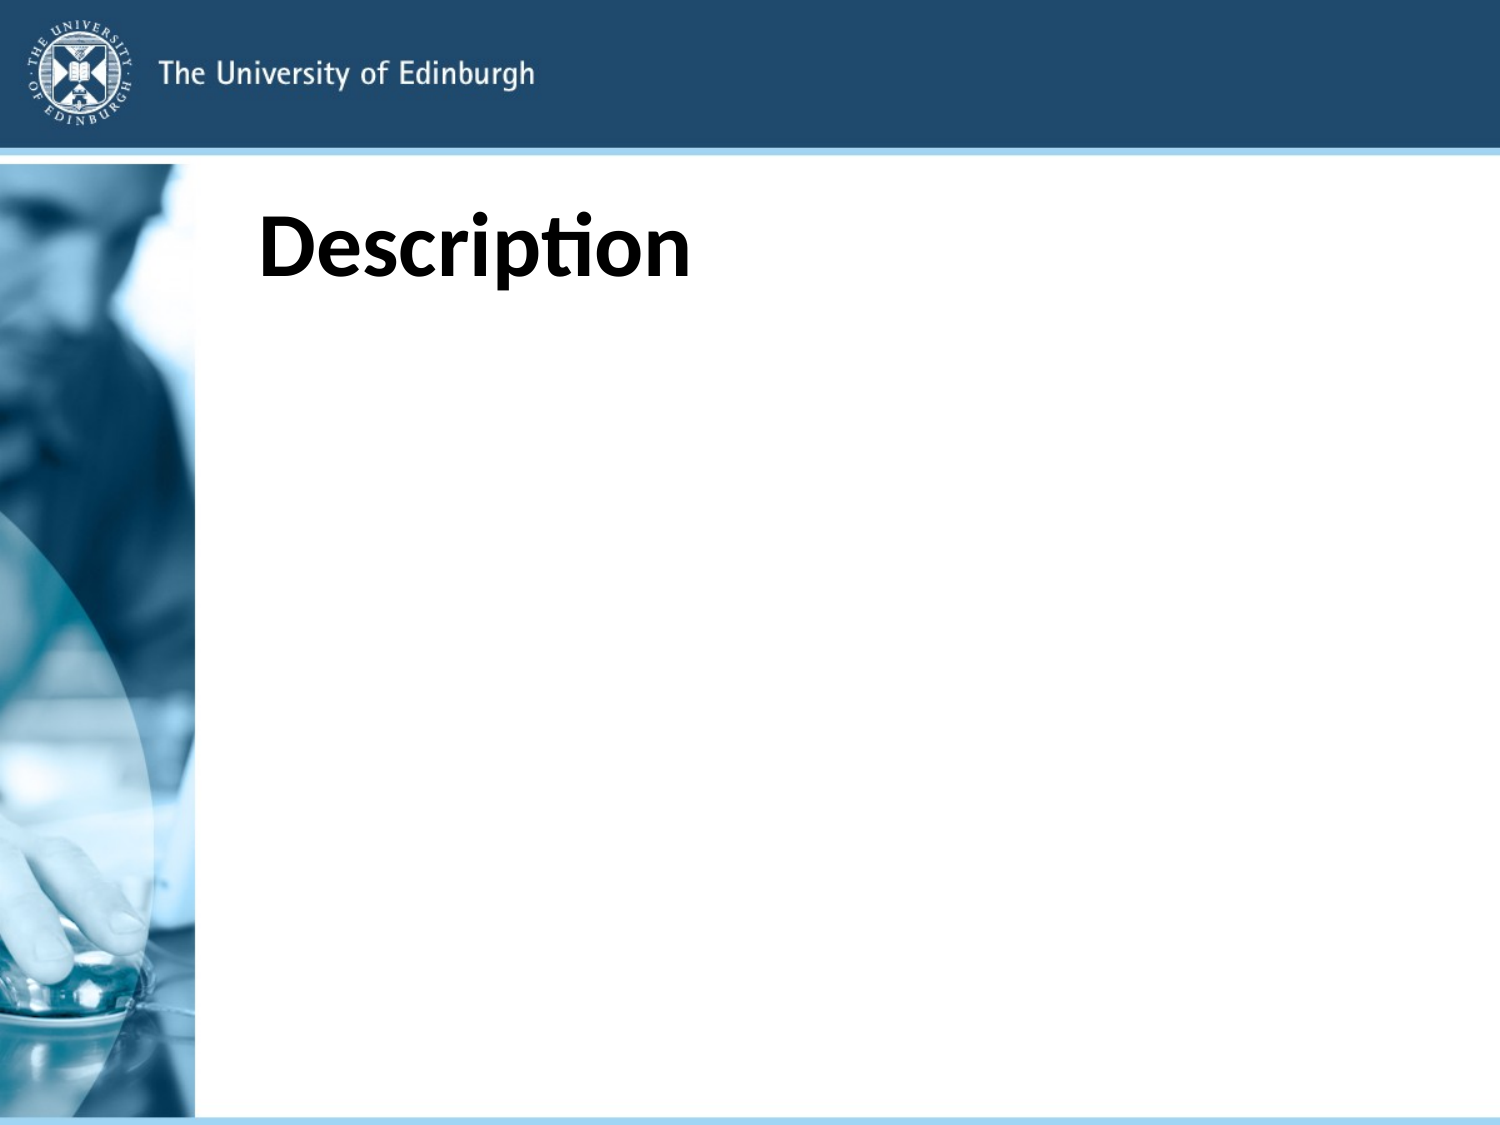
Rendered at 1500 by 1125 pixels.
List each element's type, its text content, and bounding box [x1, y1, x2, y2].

title [232, 160, 1425, 348]
title Description [243, 259, 1394, 331]
picture [0, 0, 1500, 1125]
